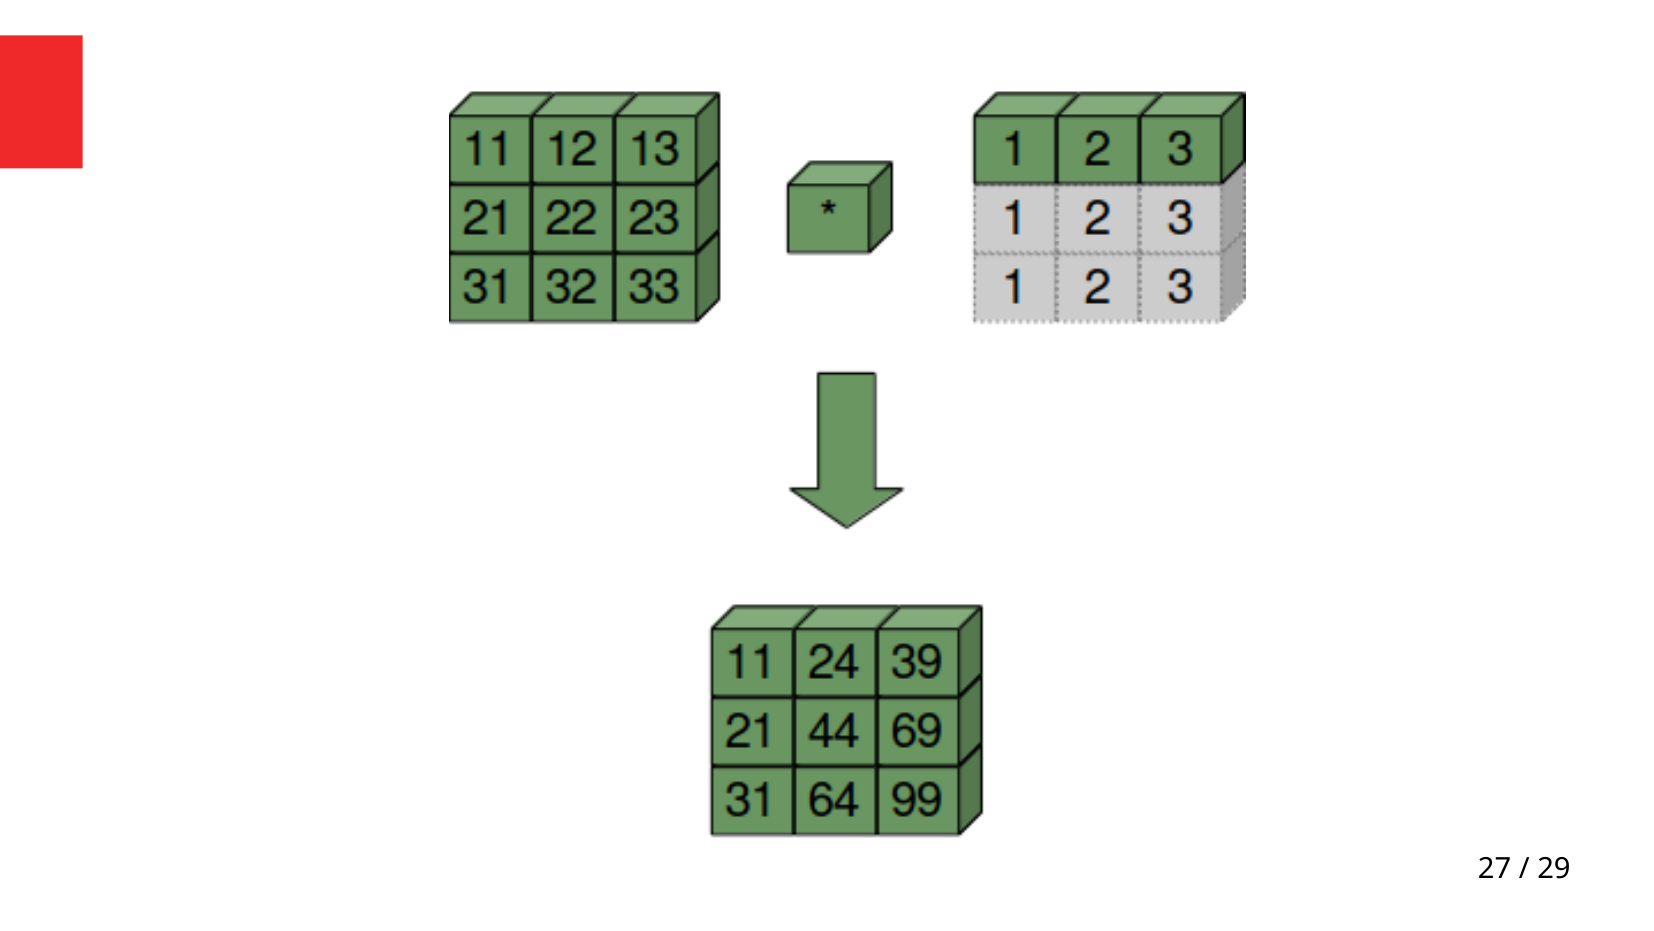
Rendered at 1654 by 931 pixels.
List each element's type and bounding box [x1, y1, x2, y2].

picture [449, 90, 1246, 841]
